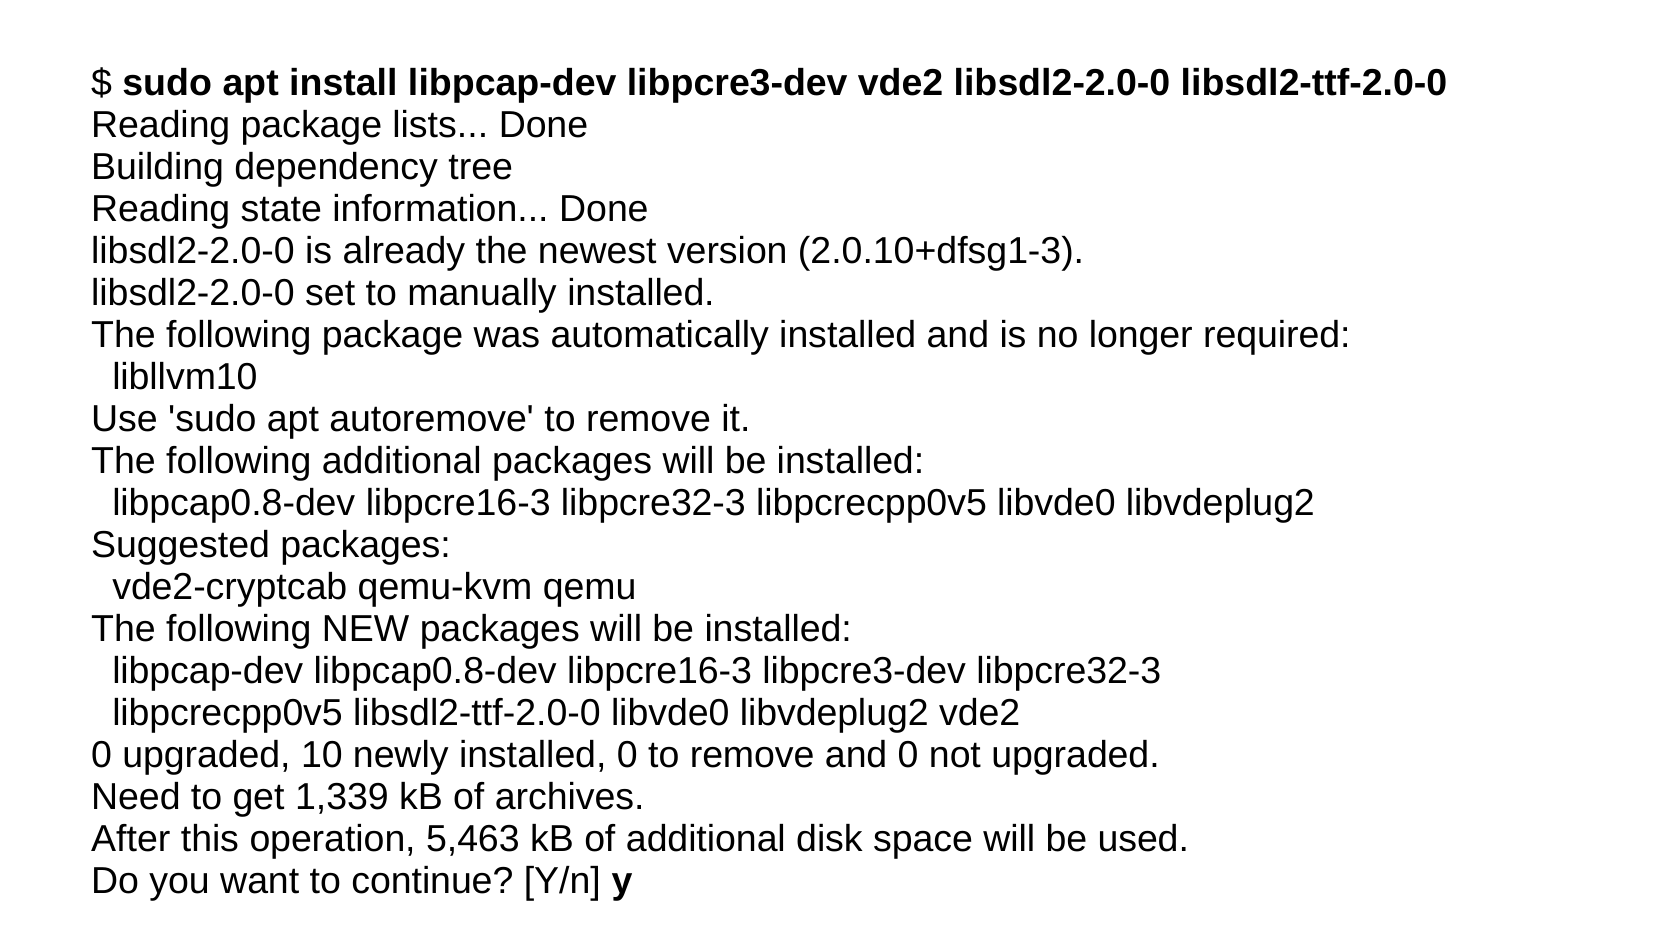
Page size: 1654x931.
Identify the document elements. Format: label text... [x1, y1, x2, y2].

text_box $ sudo apt install libpcap-dev libpcre3-dev vde2 libsdl2-2.0-0 libsdl2-ttf-2.0-0 Reading package lists... Done Building dependency tree Reading state information... Done libsdl2-2.0-0 is already the newest version (2.0.10+dfsg1-3). libsdl2-2.0-0 set to manually installed. The following package was automatically installed and is no longer required: libllvm10 Use 'sudo apt autoremove' to remove it. The following additional packages will be installed: libpcap0.8-dev libpcre16-3 libpcre32-3 libpcrecpp0v5 libvde0 libvdeplug2 Suggested packages: vde2-cryptcab qemu-kvm qemu The following NEW packages will be installed: libpcap-dev libpcap0.8-dev libpcre16-3 libpcre3-dev libpcre32-3 libpcrecpp0v5 libsdl2-ttf-2.0-0 libvde0 libvdeplug2 vde2 0 upgraded, 10 newly installed, 0 to remove and 0 not upgraded. Need to get 1,339 kB of archives. After this operation, 5,463 kB of additional disk space will be used. Do you want to continue? [Y/n] y [76, 54, 1619, 931]
